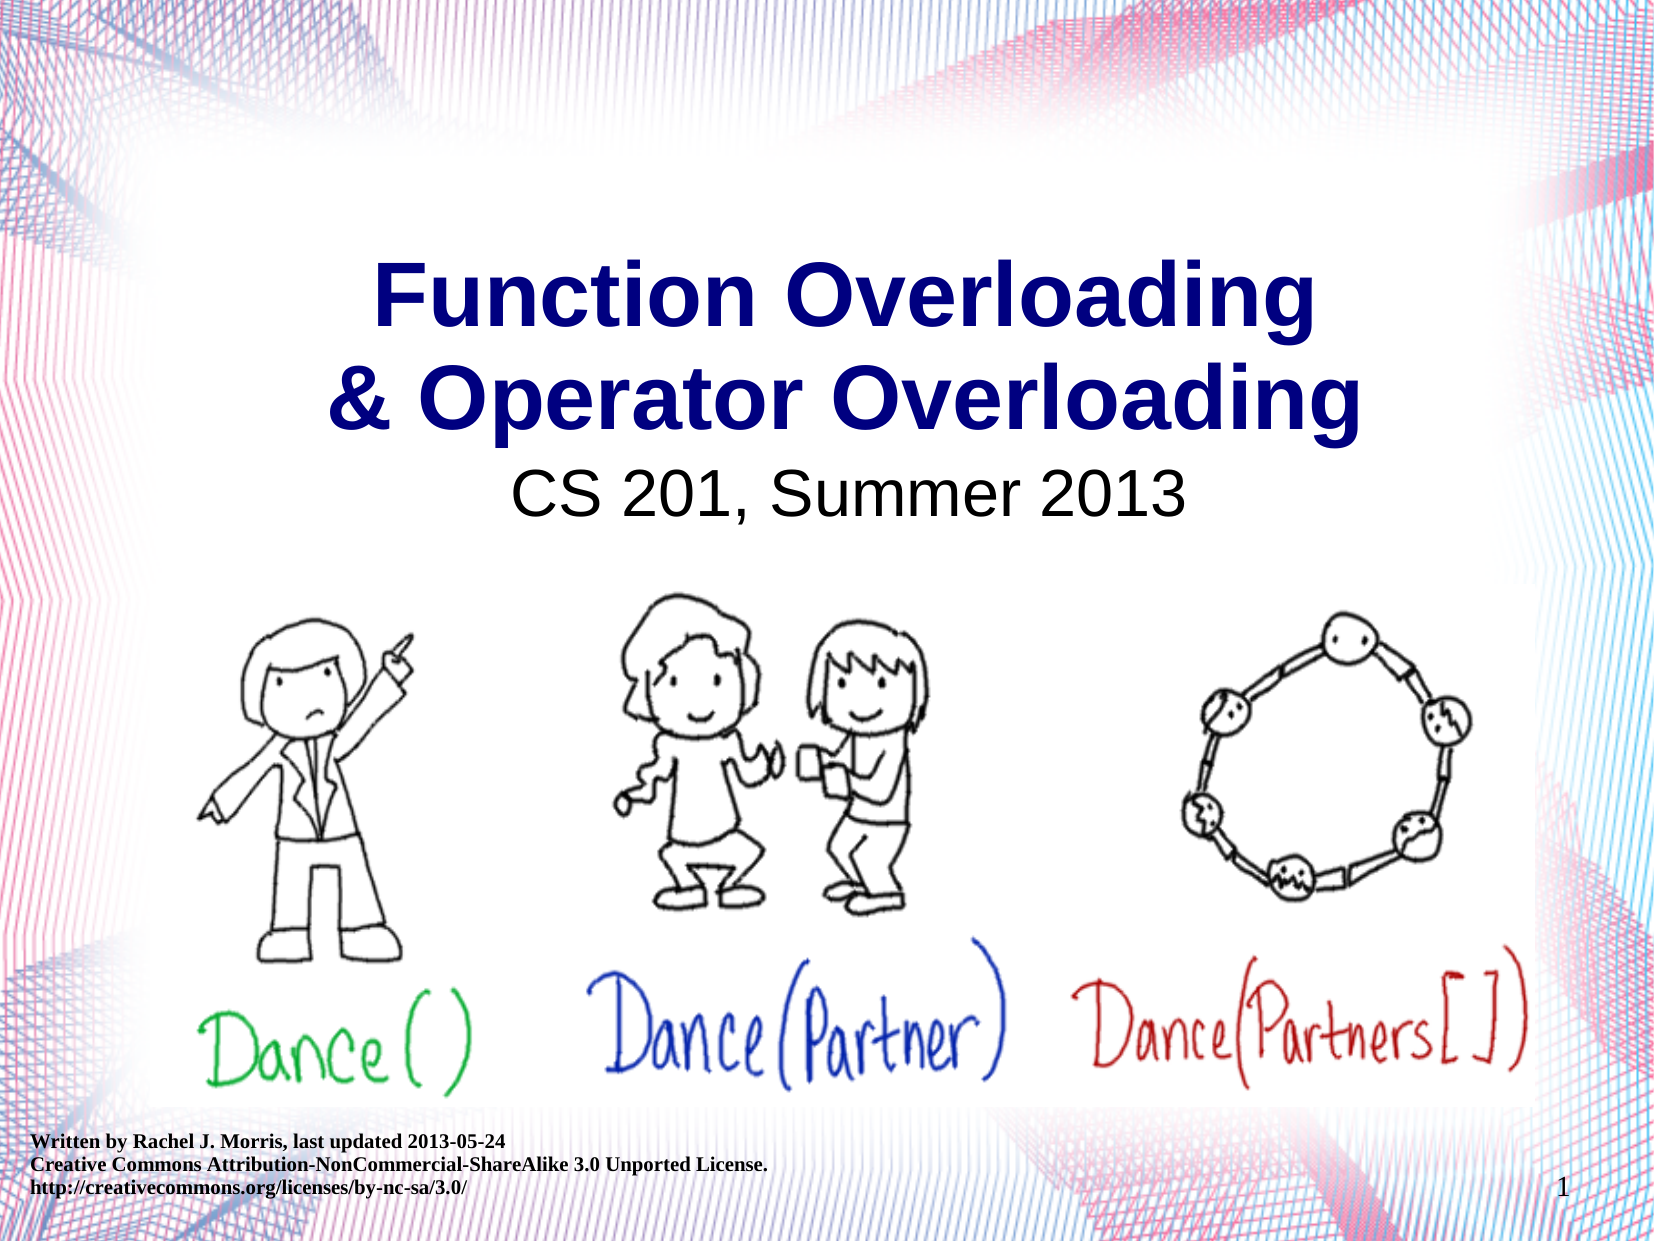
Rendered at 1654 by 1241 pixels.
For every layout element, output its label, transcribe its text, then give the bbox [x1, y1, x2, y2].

text_box CS 201, Summer 2013 [123, 438, 1576, 548]
title Function Overloading & Operator Overloading [101, 242, 1591, 451]
picture [0, 0, 1654, 1241]
